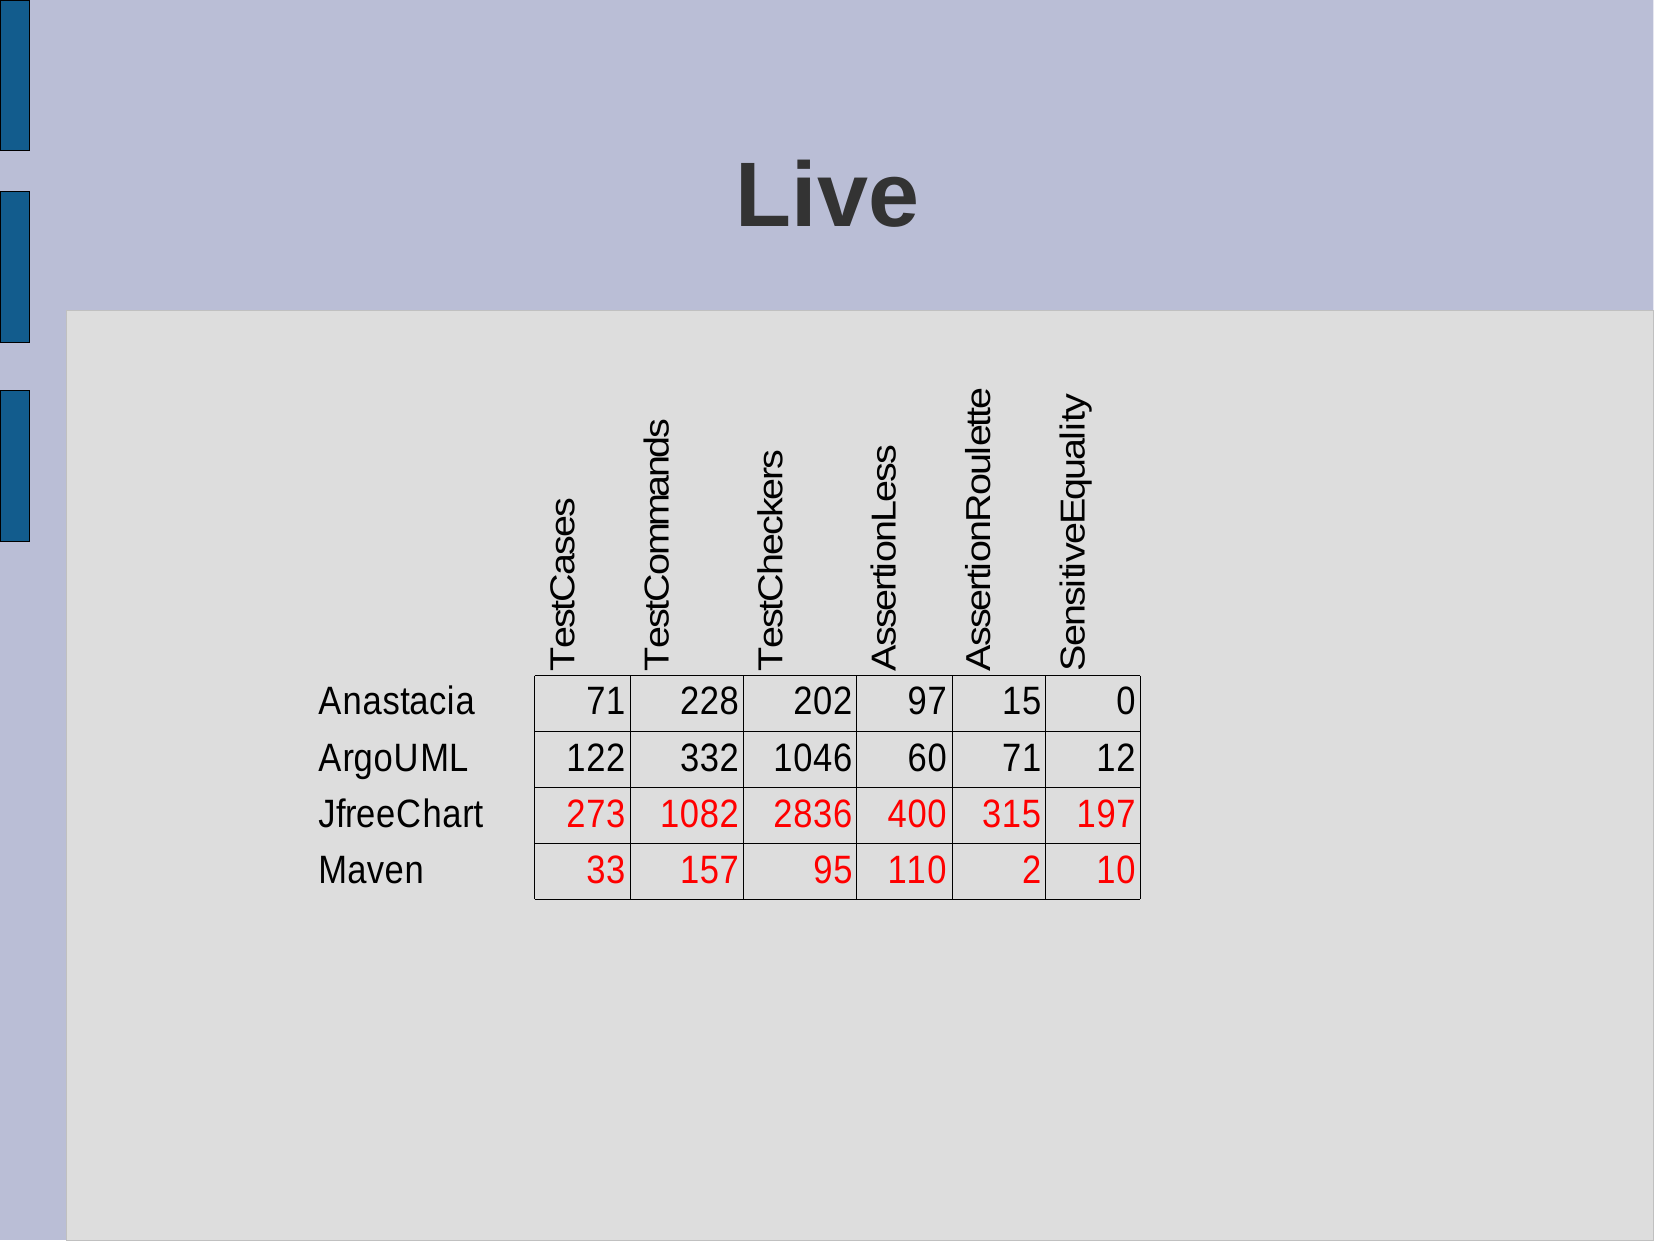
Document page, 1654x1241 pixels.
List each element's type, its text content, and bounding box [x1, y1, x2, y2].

title Live [121, 91, 1534, 299]
chart [314, 371, 1654, 1241]
